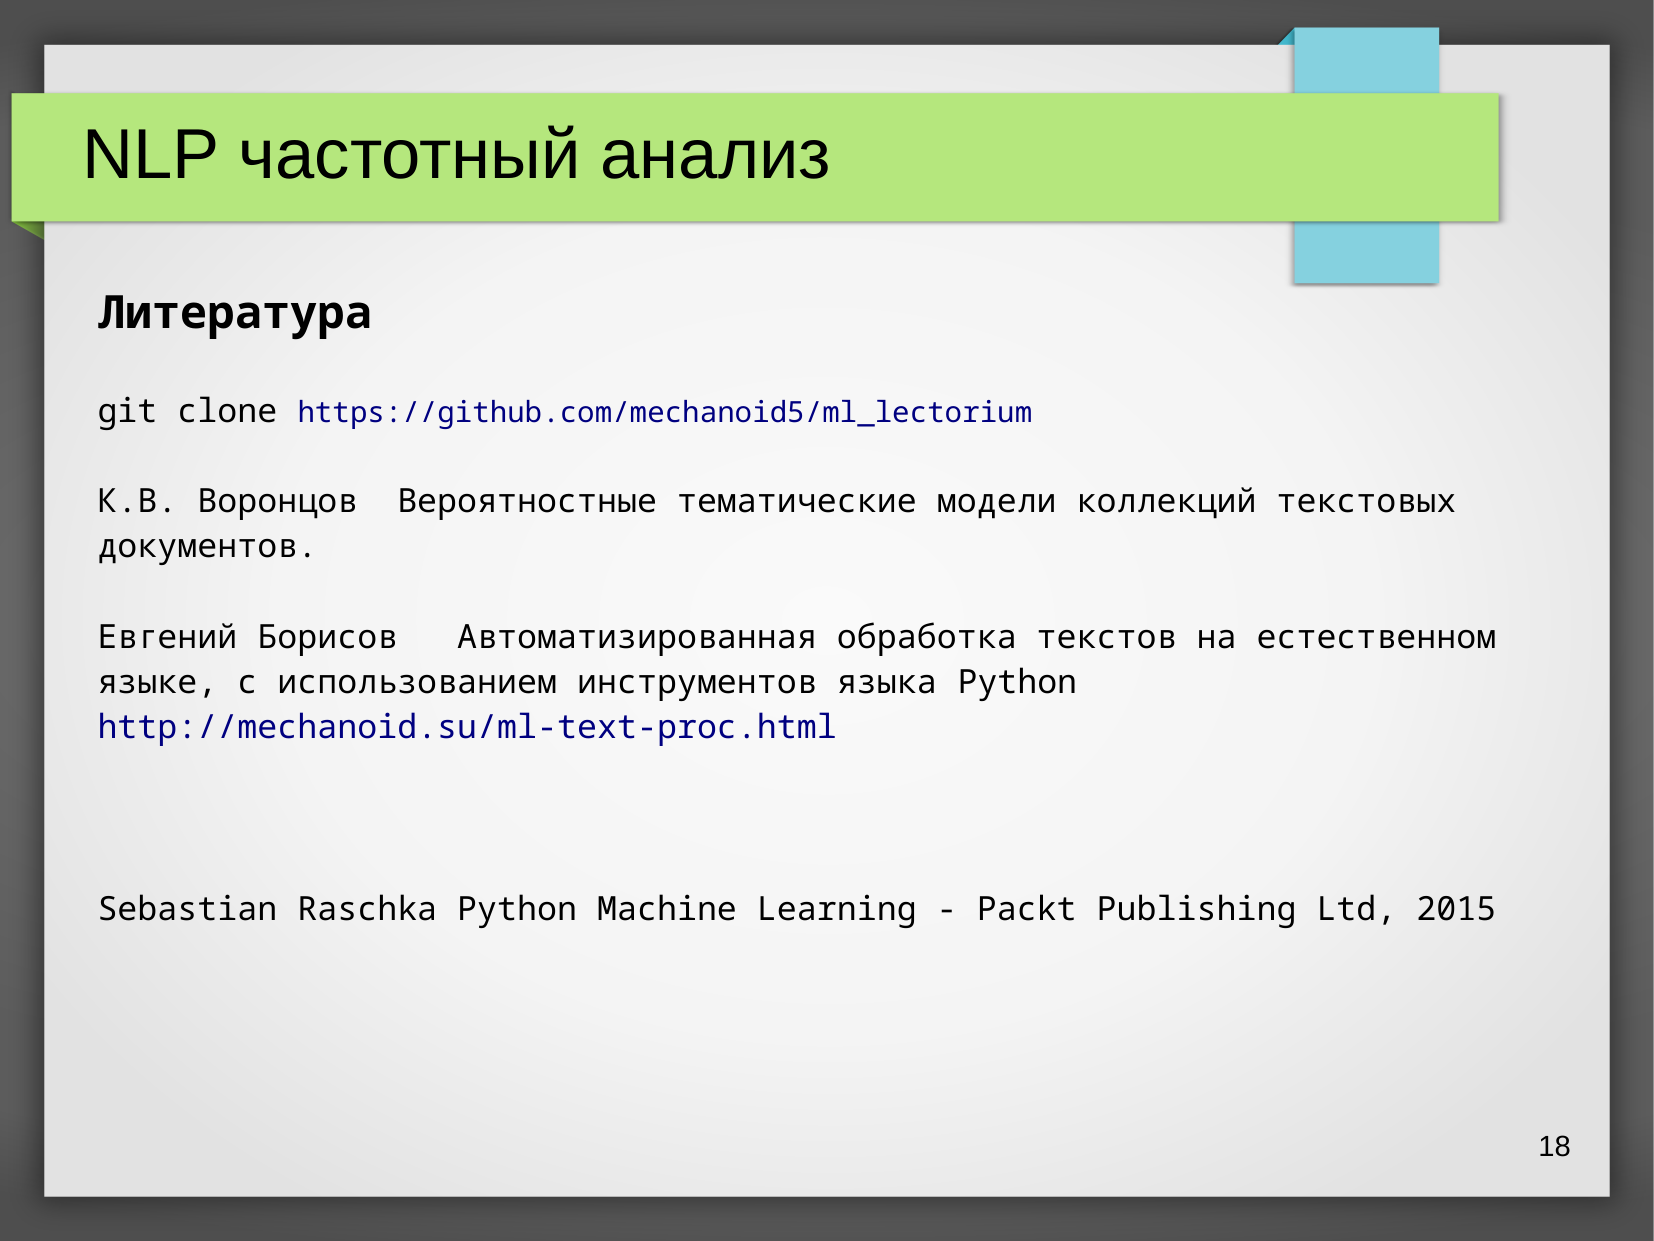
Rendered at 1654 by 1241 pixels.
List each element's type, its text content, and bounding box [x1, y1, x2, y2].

picture [0, 0, 1654, 1241]
text_box Литература git clone https://github.com/mechanoid5/ml_lectorium К.В. Воронцов Вероятностные тематические модели коллекций текстовых документов. Евгений Борисов Автоматизированная обработка текстов на естественном языке, с использованием инструментов языка Python http://mechanoid.su/ml-text-proc.html Sebastian Raschka Python Machine Learning - Packt Publishing Ltd, 2015 [82, 271, 1583, 934]
title NLP частотный анализ [82, 113, 1406, 194]
